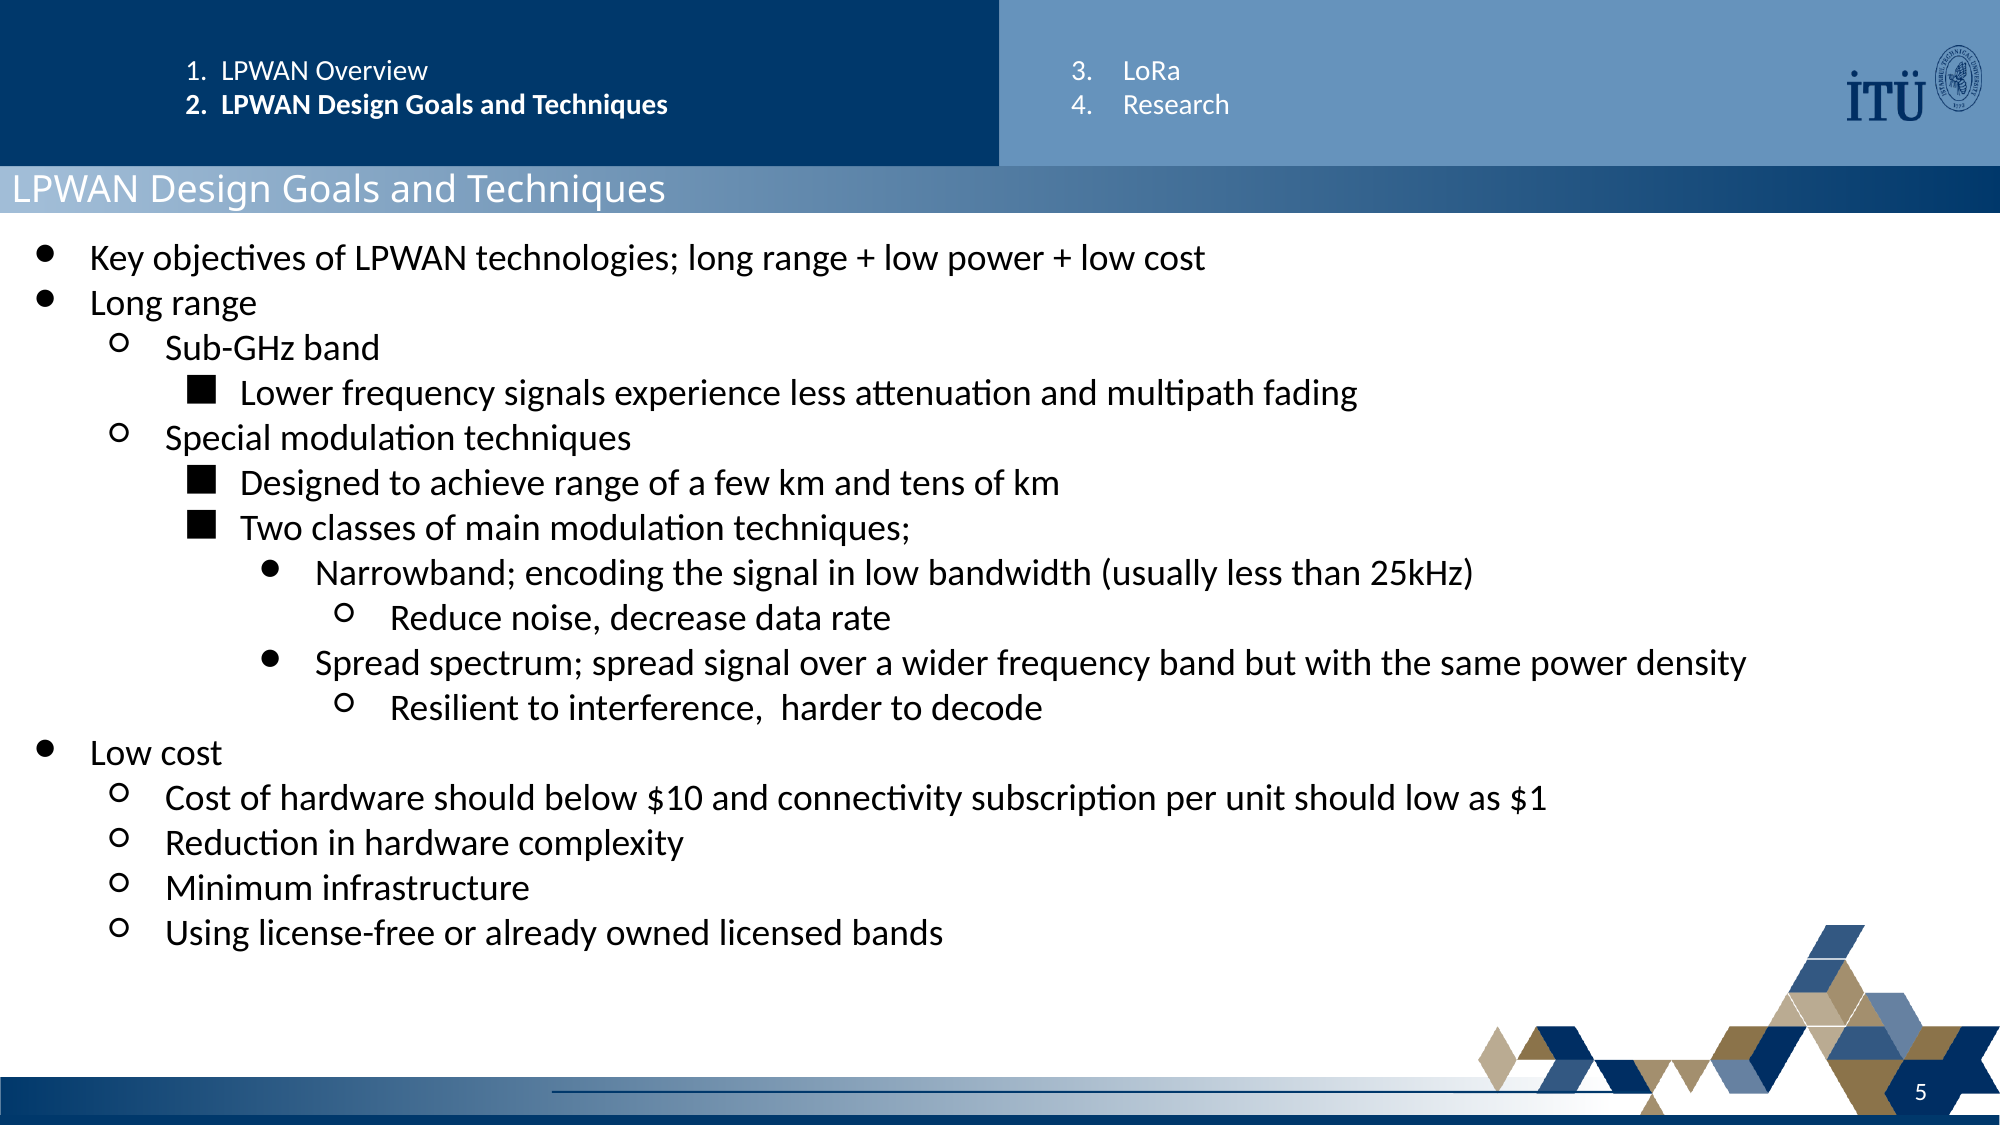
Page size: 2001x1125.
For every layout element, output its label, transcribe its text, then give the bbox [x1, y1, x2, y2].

list LPWAN Design Goals and Techniques [11, 162, 1992, 212]
slide_number 1 [1880, 1059, 1962, 1122]
text_box LPWAN Overview LPWAN Design Goals and Techniques [74, 43, 901, 151]
picture [1859, 45, 1982, 121]
text_box LoRa Research [1033, 43, 1859, 151]
text_box Key objectives of LPWAN technologies; long range + low power + low cost Long range Sub-GHz band Lower frequency signals experience less attenuation and multipath fading Special modulation techniques Designed to achieve range of a few km and tens of km Two classes of main modulation techniques; Narrowband; encoding the signal in low bandwidth (usually less than 25kHz) Reduce noise, decrease data rate Spread spectrum; spread signal over a wider frequency band but with the same power density Resilient to interference, harder to decode Low cost Cost of hardware should below $10 and connectivity subscription per unit should low as $1 Reduction in hardware complexity Minimum infrastructure Using license-free or already owned licensed bands [0, 225, 1859, 1077]
picture [1478, 925, 2000, 1115]
